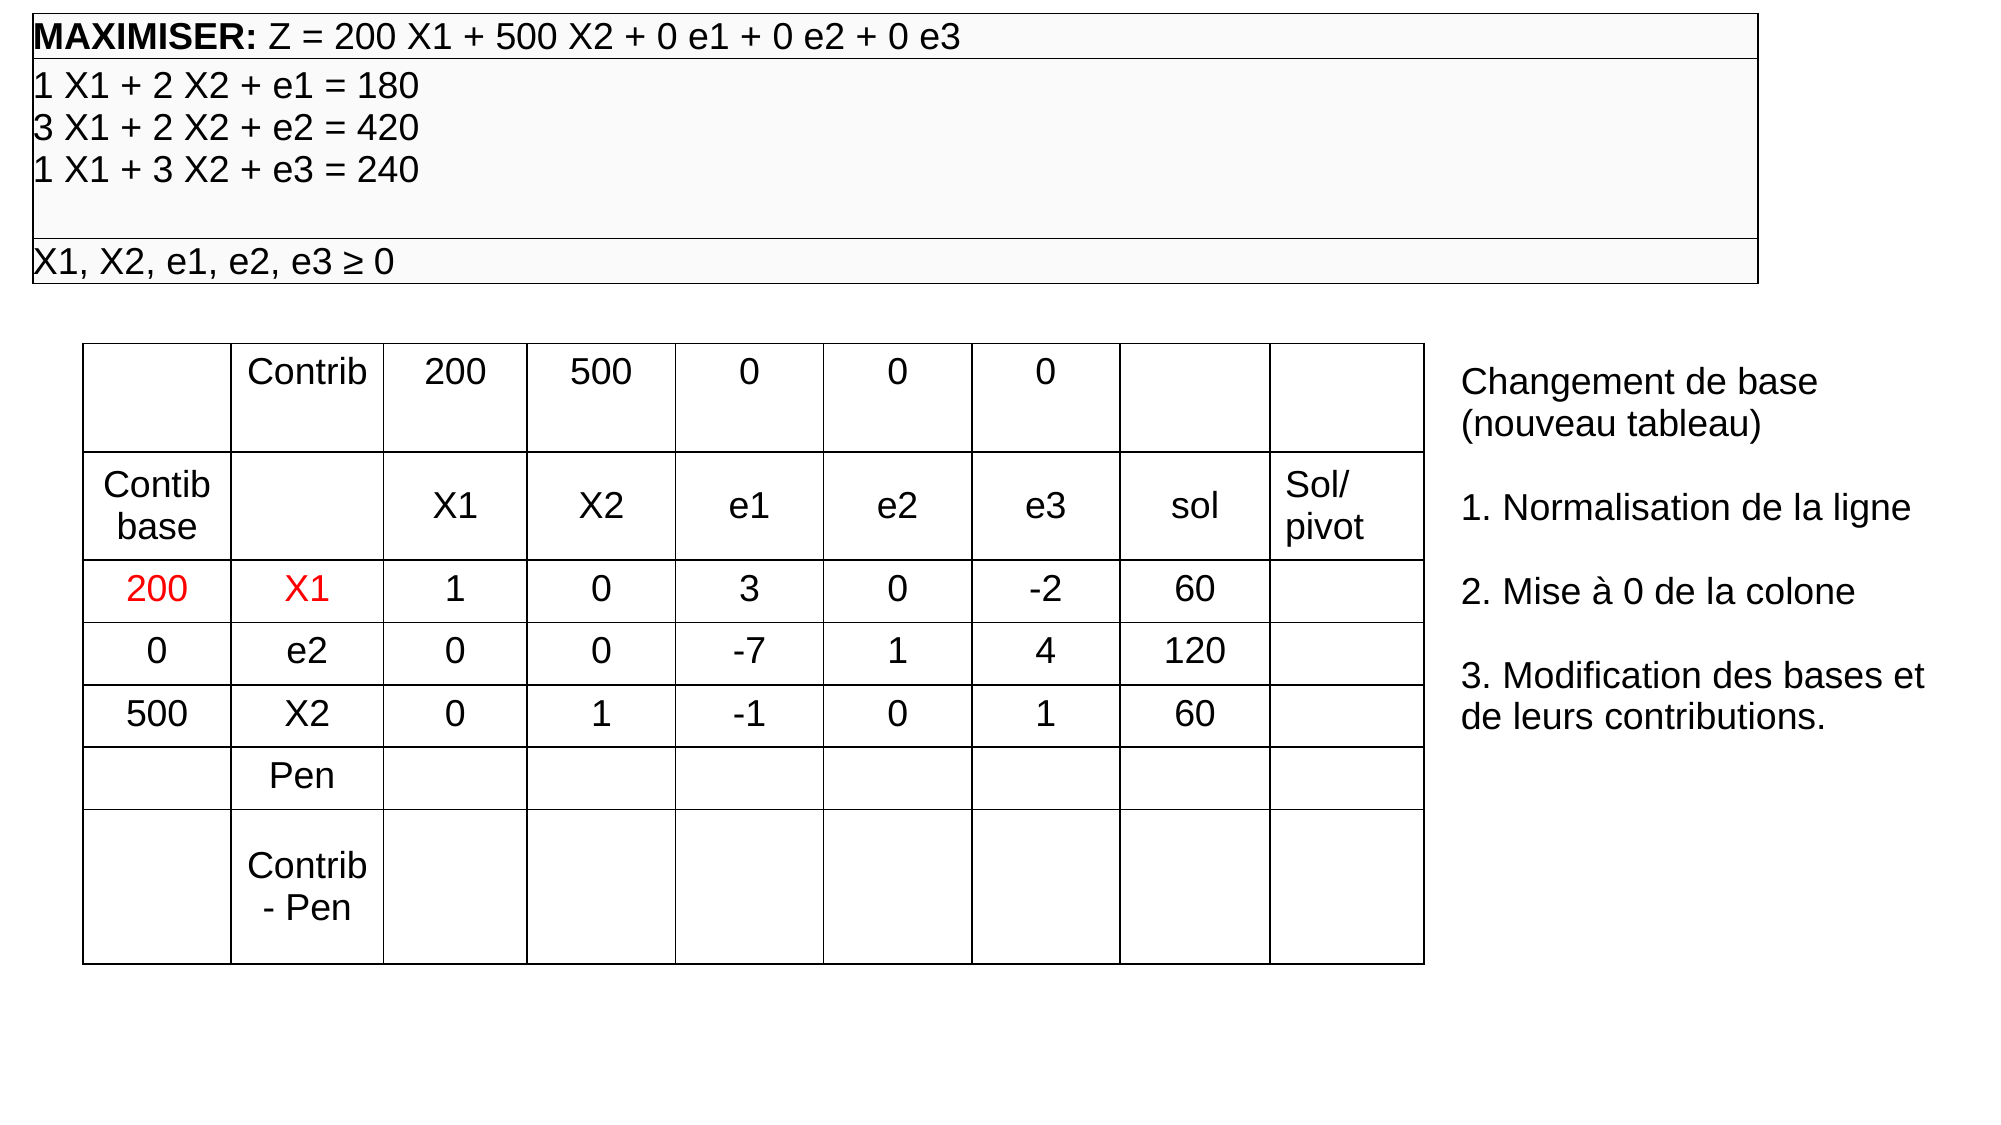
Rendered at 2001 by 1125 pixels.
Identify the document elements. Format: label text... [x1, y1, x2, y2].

table_cell X2 [232, 686, 383, 746]
table_cell 0 [528, 561, 675, 622]
table_cell [84, 810, 230, 963]
table_cell 200 [84, 561, 230, 622]
table_cell [824, 810, 971, 963]
table_cell [1271, 561, 1423, 622]
table_cell -1 [676, 686, 823, 746]
table_cell X1 [384, 453, 526, 559]
table_cell 60 [1121, 561, 1269, 622]
text_box Changement de base (nouveau tableau) 1. Normalisation de la ligne 2. Mise à 0 de la colone 3. Modification des bases et de leurs contributions. [1446, 352, 1988, 901]
table_cell 1 [824, 623, 971, 684]
table_cell X1 [232, 561, 383, 622]
table_header 0 [824, 344, 971, 451]
table_cell 0 [824, 686, 971, 746]
table_cell 3 [676, 561, 823, 622]
table_cell -7 [676, 623, 823, 684]
table_header MAXIMISER: Z = 200 X1 + 500 X2 + 0 e1 + 0 e2 + 0 e3 [34, 14, 1757, 58]
table_cell 1 X1 + 2 X2 + e1 = 180 3 X1 + 2 X2 + e2 = 420 1 X1 + 3 X2 + e3 = 240 [34, 59, 1757, 238]
table_cell e2 [232, 623, 383, 684]
table_cell [1271, 748, 1423, 809]
table_cell 120 [1121, 623, 1269, 684]
table_header [84, 344, 230, 451]
table_cell -2 [973, 561, 1119, 622]
table_cell 500 [84, 686, 230, 746]
table_cell [824, 748, 971, 809]
table_cell [384, 810, 526, 963]
table_cell e2 [824, 453, 971, 559]
table_cell 0 [384, 686, 526, 746]
table_cell 0 [84, 623, 230, 684]
table_cell [1271, 686, 1423, 746]
table_header 500 [528, 344, 675, 451]
table_header 200 [384, 344, 526, 451]
table_cell [676, 748, 823, 809]
table_cell [1271, 810, 1423, 963]
table_cell [528, 748, 675, 809]
table_cell Contib base [84, 453, 230, 559]
table_cell 0 [528, 623, 675, 684]
table_cell e1 [676, 453, 823, 559]
table_cell 1 [973, 686, 1119, 746]
table_cell [84, 748, 230, 809]
table_cell Contrib - Pen [232, 810, 383, 963]
table_cell [1121, 810, 1269, 963]
table_cell 4 [973, 623, 1119, 684]
table_header [1121, 344, 1269, 451]
table_cell 0 [384, 623, 526, 684]
table_header 0 [973, 344, 1119, 451]
table_cell 60 [1121, 686, 1269, 746]
table_header 0 [676, 344, 823, 451]
table_cell 1 [528, 686, 675, 746]
table_cell [232, 453, 383, 559]
table_cell Sol/pivot [1271, 453, 1423, 559]
table_cell e3 [973, 453, 1119, 559]
table_cell X2 [528, 453, 675, 559]
table_cell [528, 810, 675, 963]
table_cell [973, 810, 1119, 963]
table_cell [1121, 748, 1269, 809]
table_header Contrib [232, 344, 383, 451]
table_cell [676, 810, 823, 963]
table_cell [973, 748, 1119, 809]
table_cell [1271, 623, 1423, 684]
table_header [1271, 344, 1423, 451]
table_cell Pen [232, 748, 383, 809]
table_cell X1, X2, e1, e2, e3 ≥ 0 [34, 239, 1757, 283]
table_cell sol [1121, 453, 1269, 559]
table_cell 0 [824, 561, 971, 622]
table_cell [384, 748, 526, 809]
table_cell 1 [384, 561, 526, 622]
